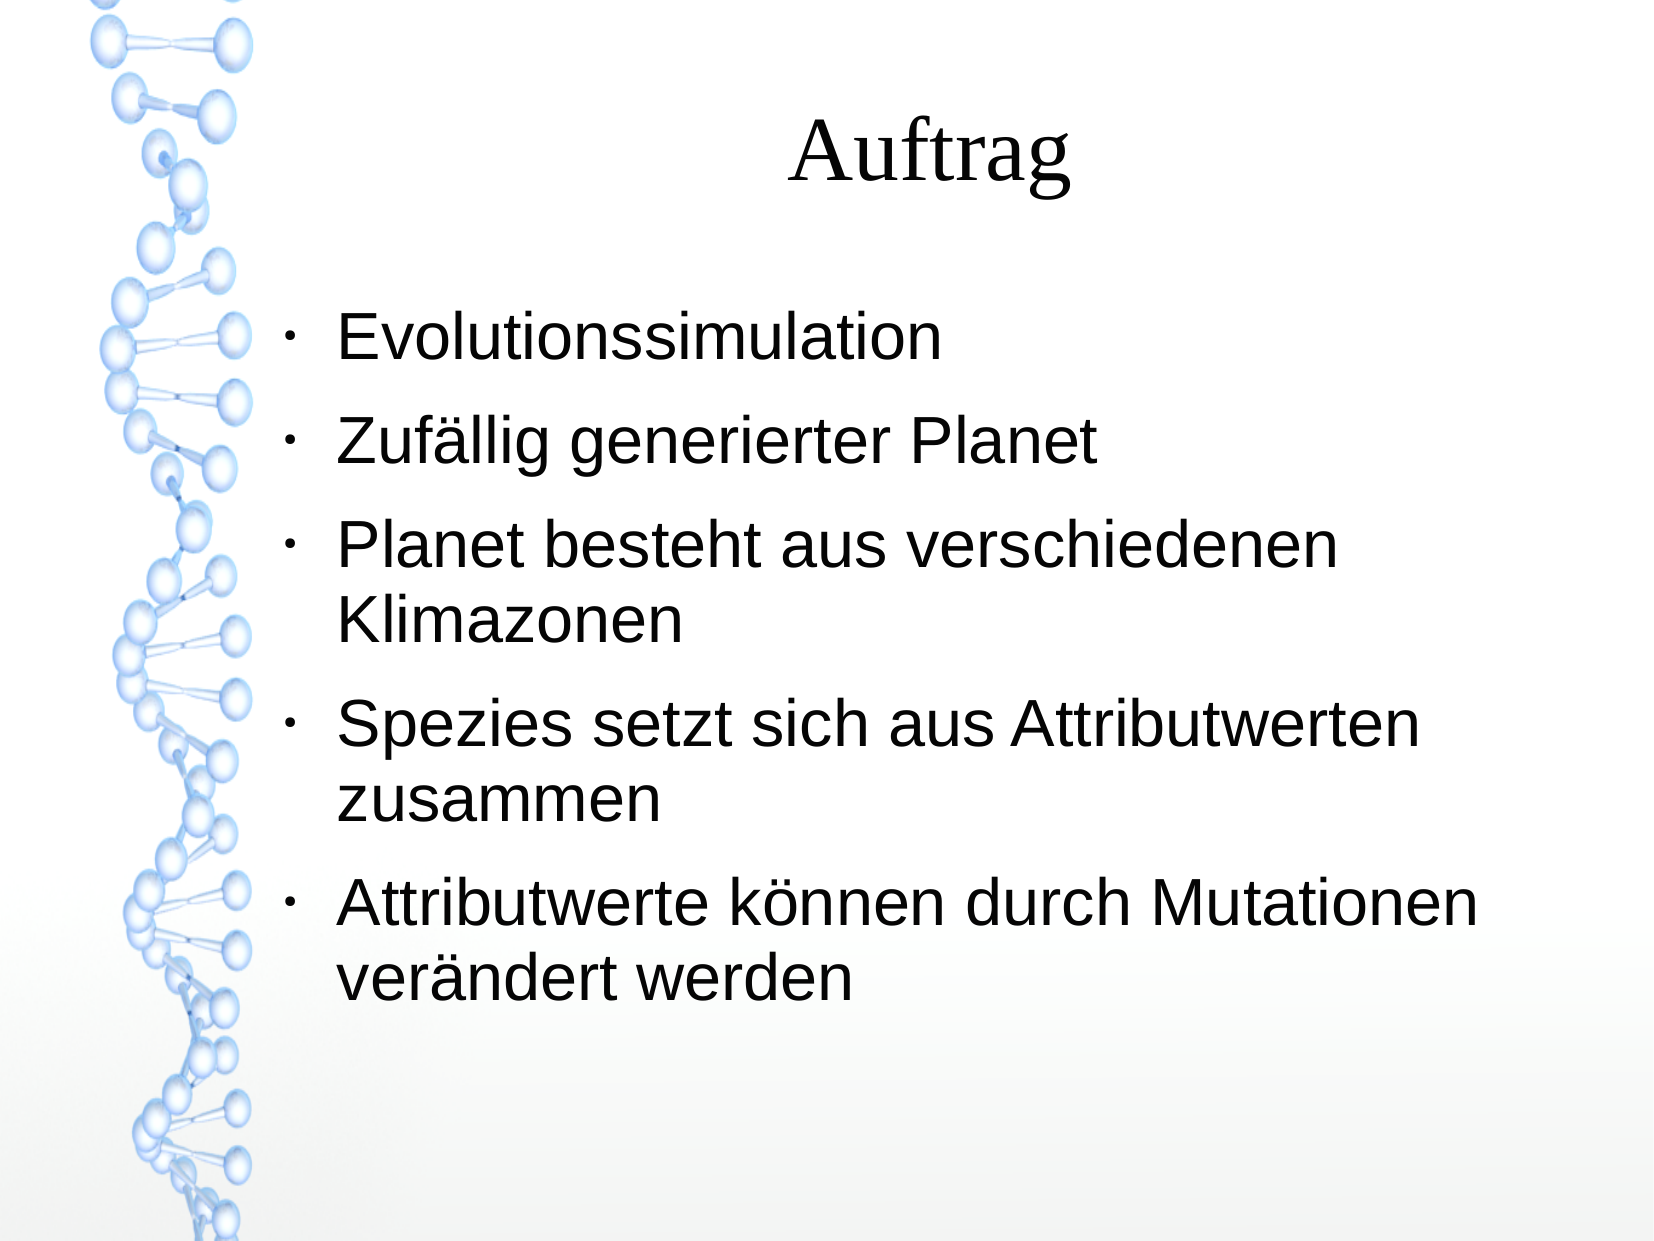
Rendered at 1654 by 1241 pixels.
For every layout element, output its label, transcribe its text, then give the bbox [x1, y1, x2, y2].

list Evolutionssimulation Zufällig generierter Planet Planet besteht aus verschiedenen Klimazonen Spezies setzt sich aus Attributwerten zusammen Attributwerte können durch Mutationen verändert werden [265, 299, 1595, 1019]
title Auftrag [265, 47, 1595, 252]
picture [0, 0, 1654, 1241]
